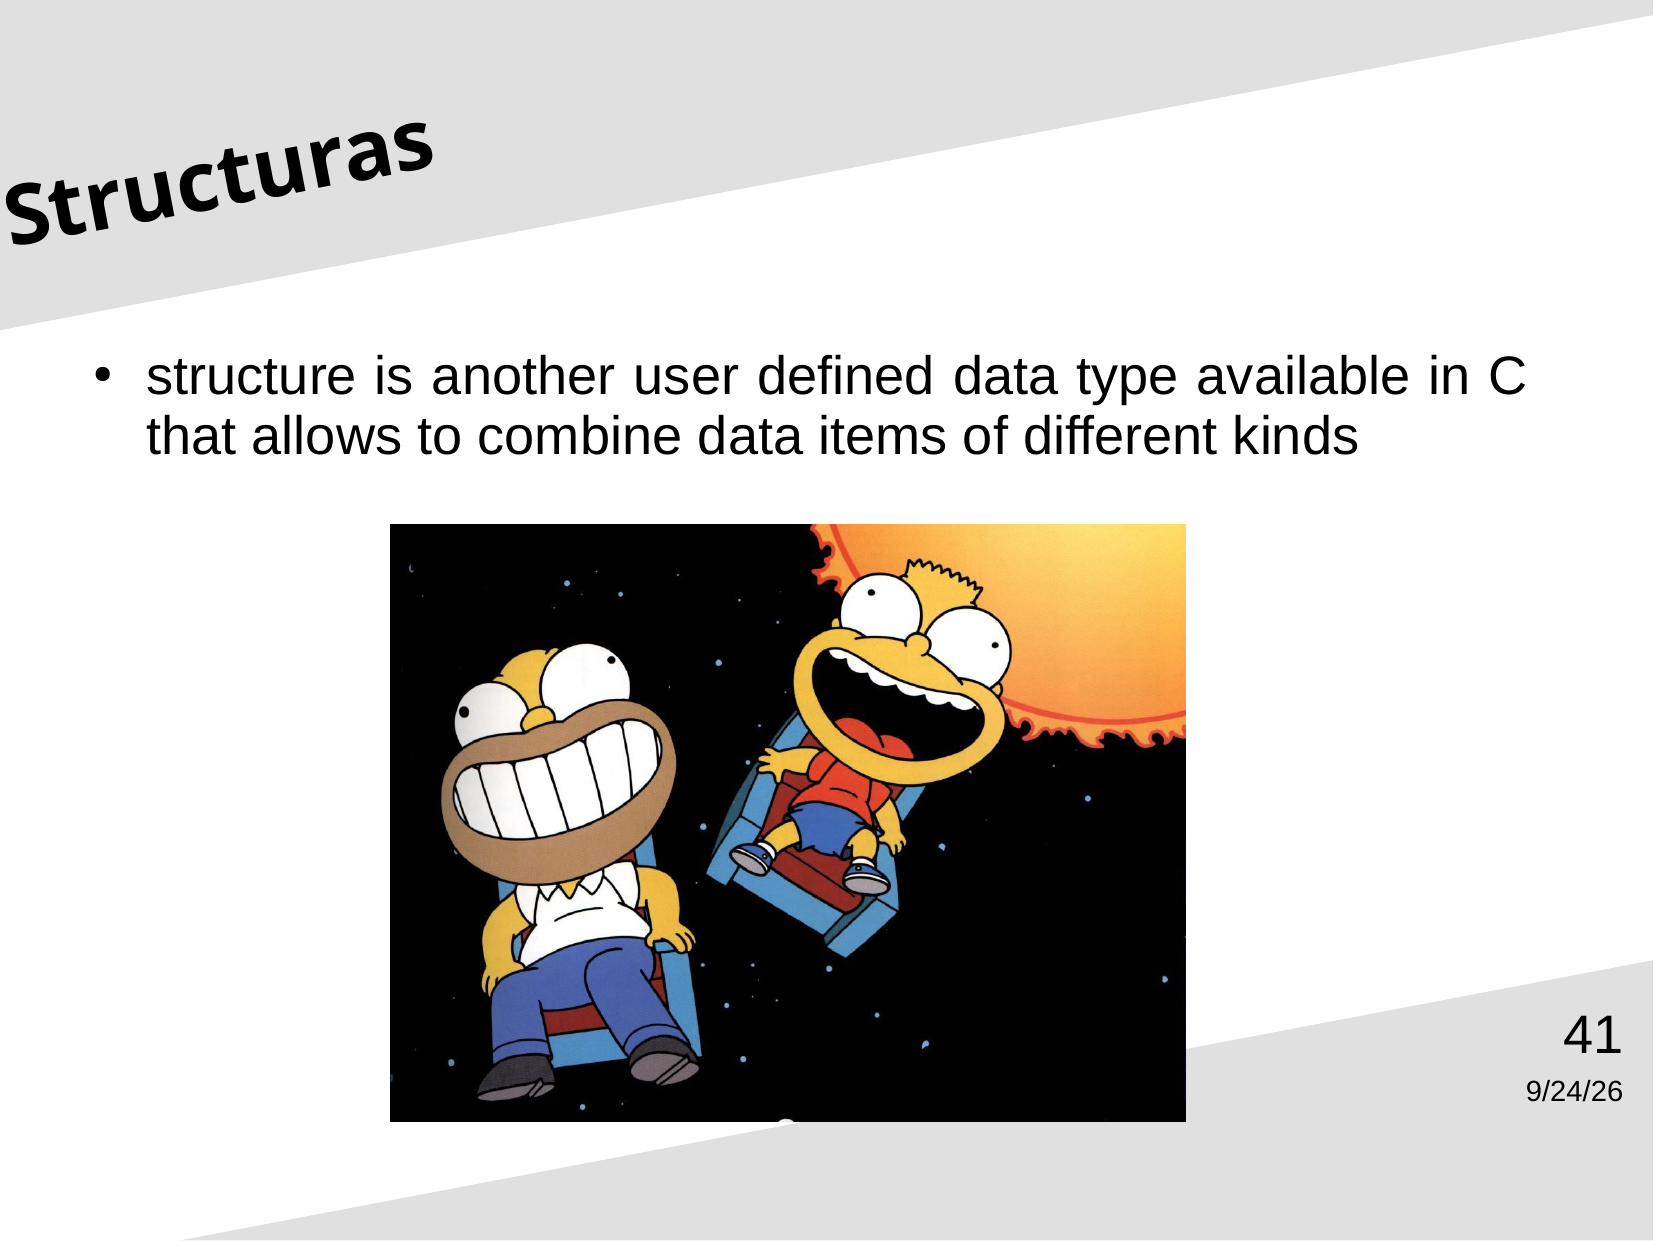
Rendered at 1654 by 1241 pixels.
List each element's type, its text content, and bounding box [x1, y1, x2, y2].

list structure is another user defined data type available in C that allows to combine data items of different kinds [75, 345, 1531, 1065]
picture [390, 524, 1186, 1122]
title Structuras [0, 0, 1486, 318]
